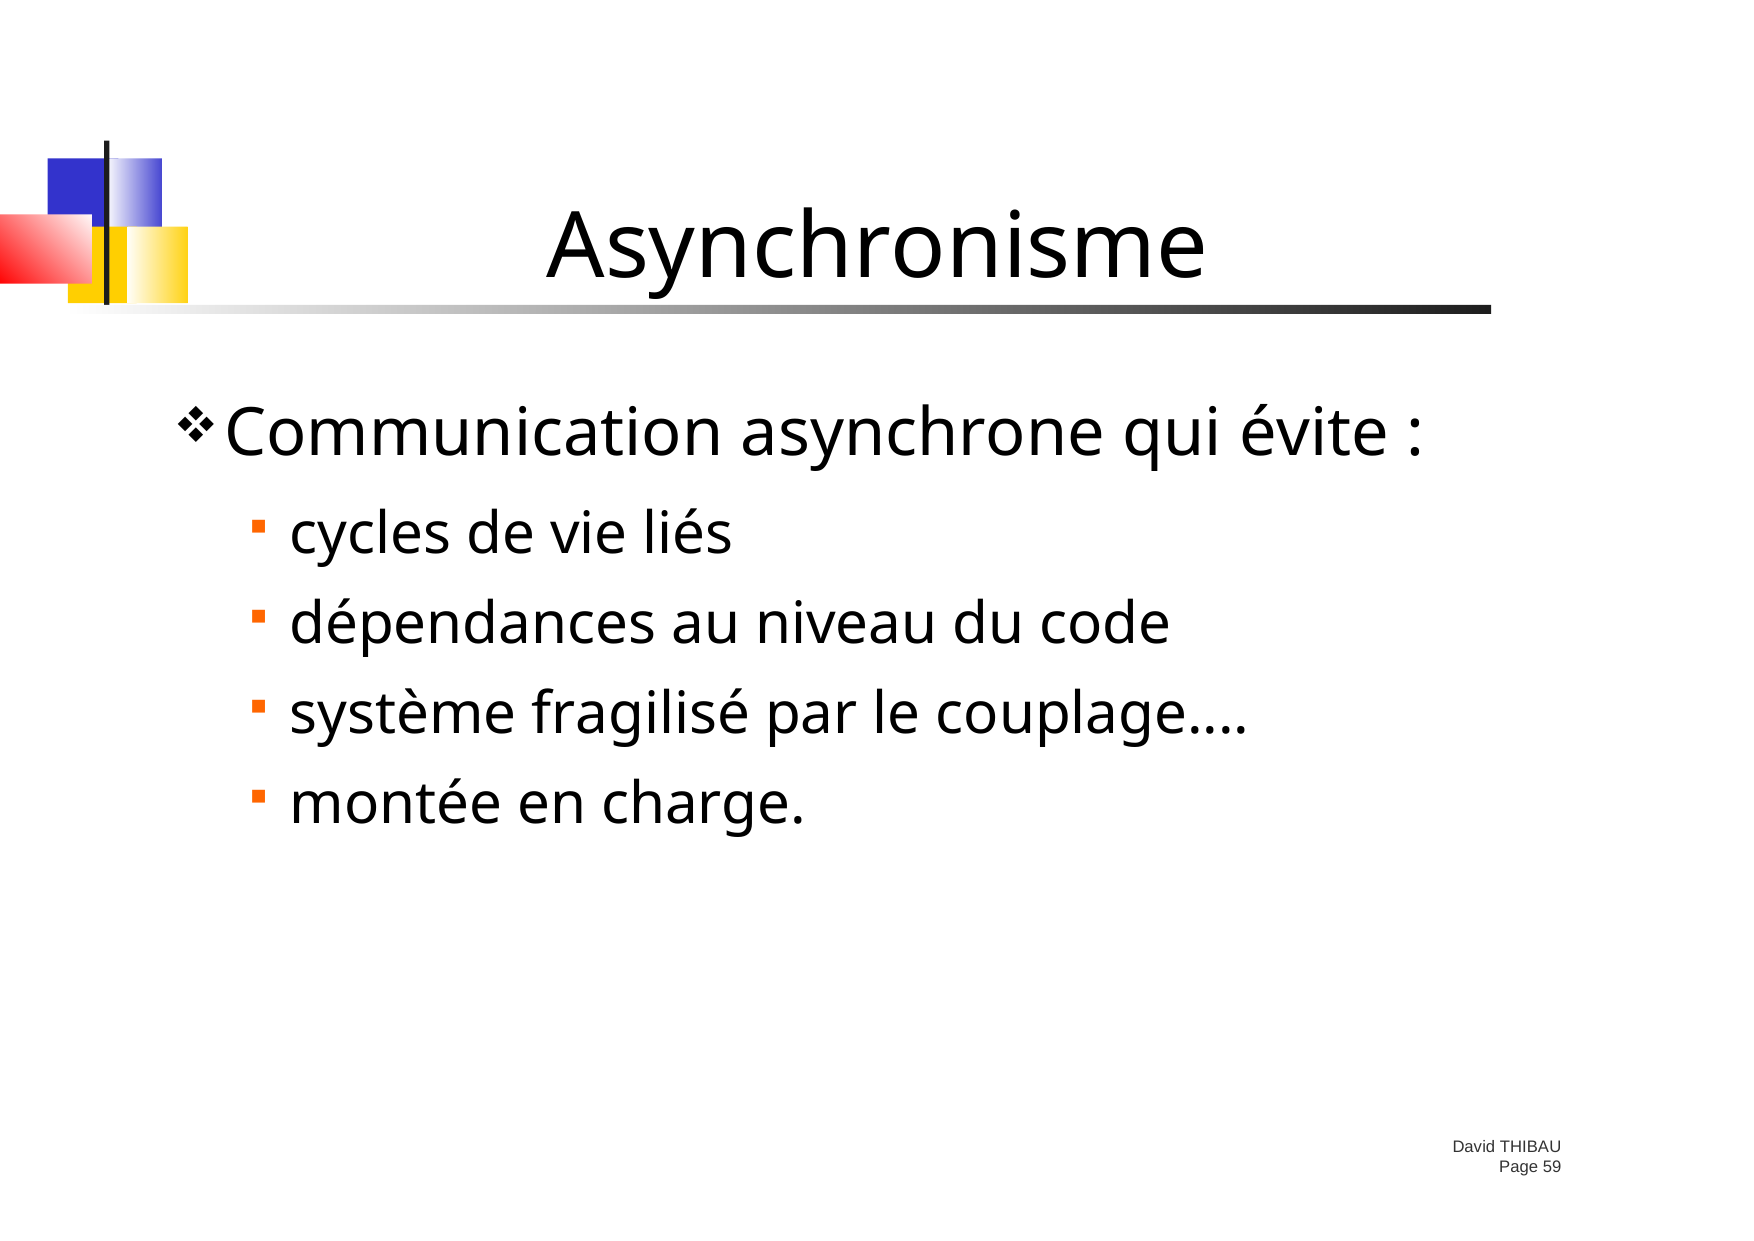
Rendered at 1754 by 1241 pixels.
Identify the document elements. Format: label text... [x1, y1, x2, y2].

list Communication asynchrone qui évite : cycles de vie liés dépendances au niveau du code système fragilisé par le couplage.... montée en charge. [173, 395, 1571, 842]
title Asynchronisme [179, 190, 1577, 301]
